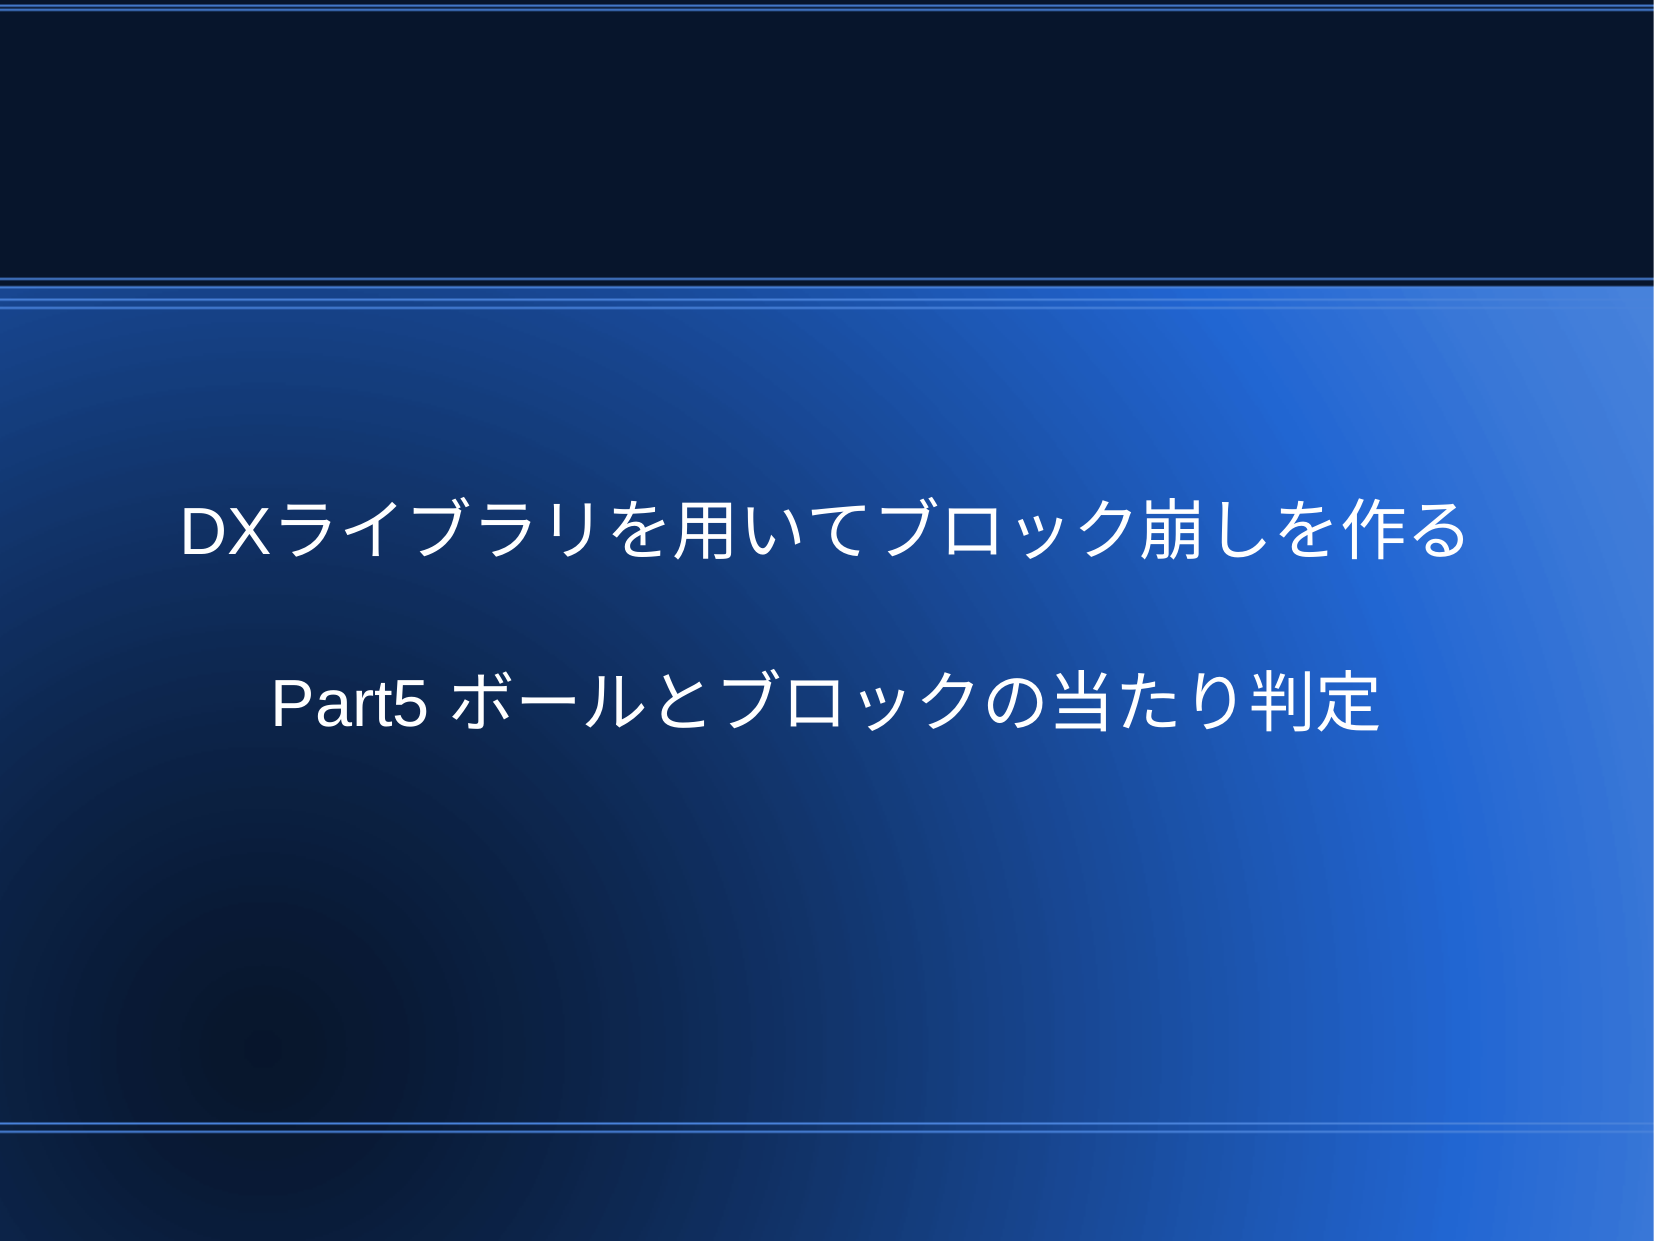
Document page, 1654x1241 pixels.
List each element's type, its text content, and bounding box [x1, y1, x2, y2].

subtitle DXライブラリを用いてブロック崩しを作る Part5 ボールとブロックの当たり判定 [82, 49, 1571, 1174]
picture [0, 0, 1654, 1241]
